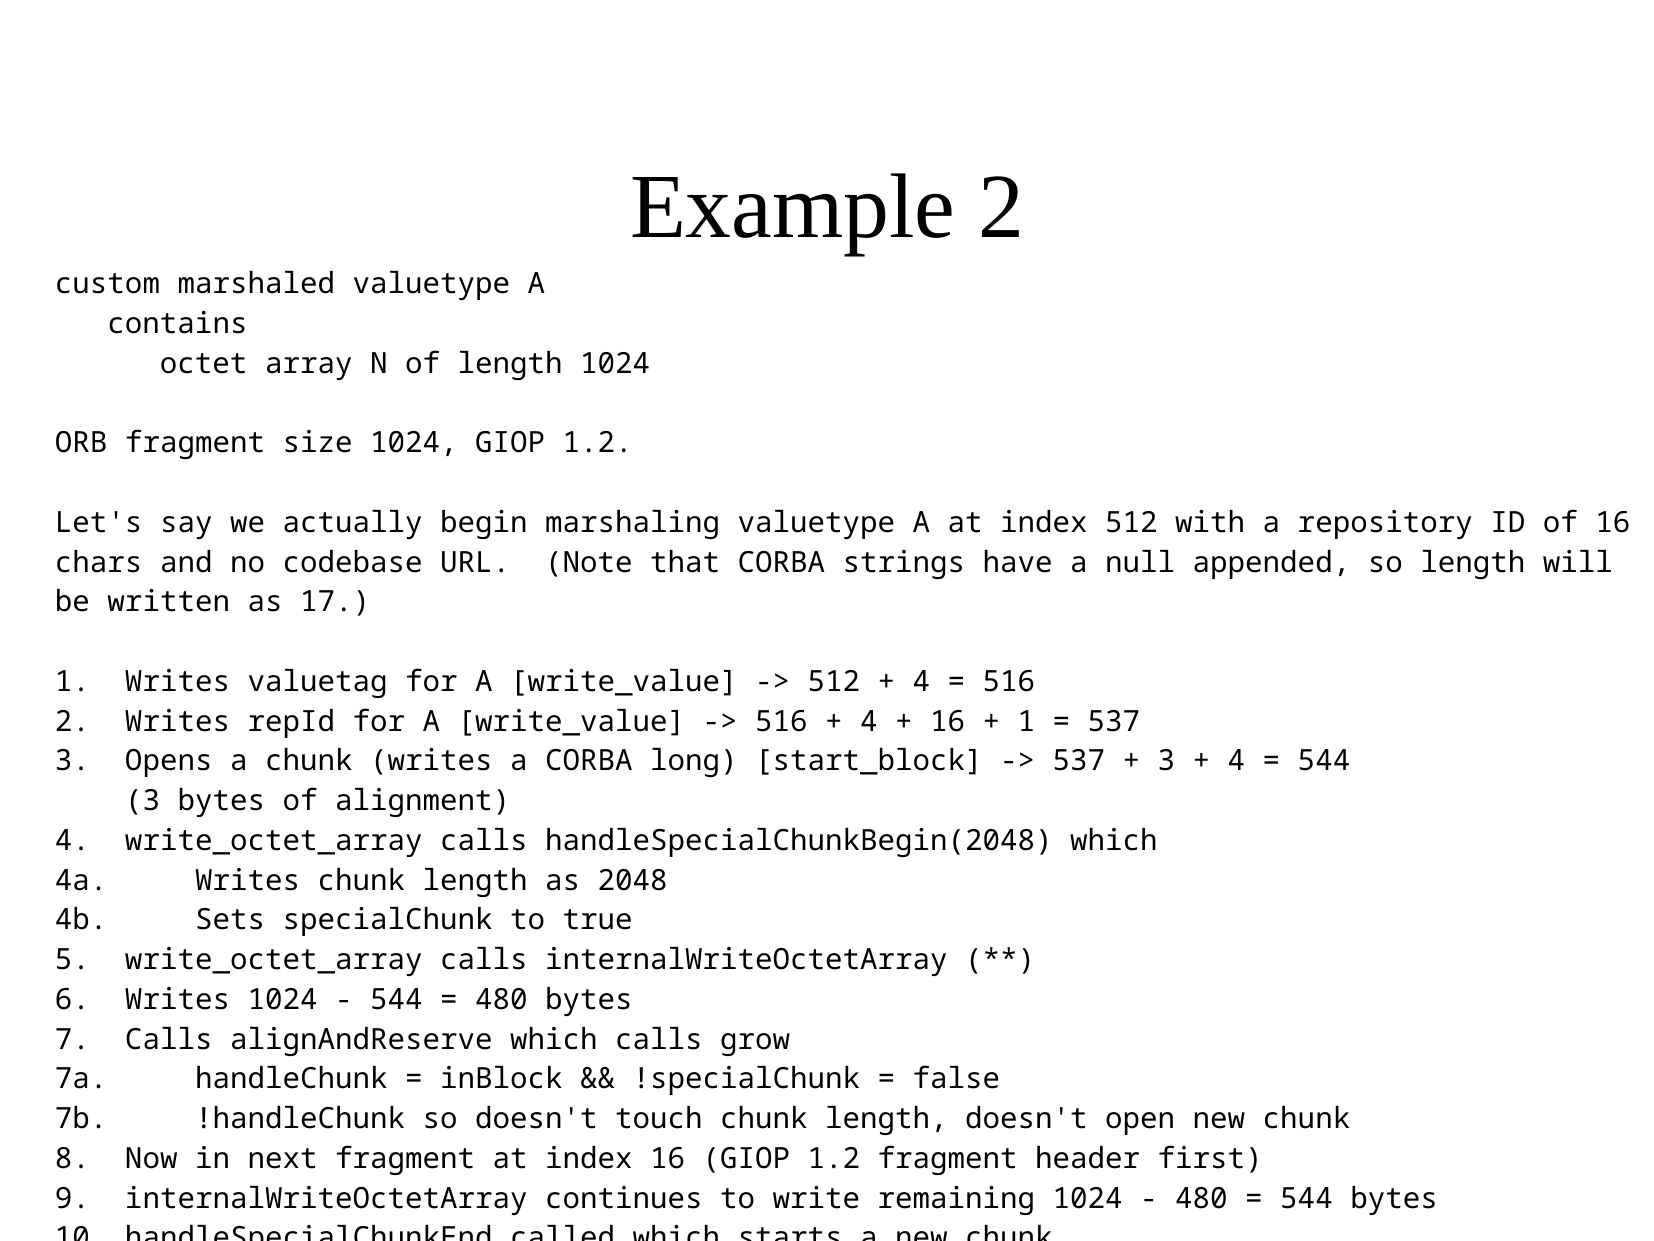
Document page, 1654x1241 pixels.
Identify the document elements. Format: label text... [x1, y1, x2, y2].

text_box custom marshaled valuetype A contains octet array N of length 1024 ORB fragment size 1024, GIOP 1.2. Let's say we actually begin marshaling valuetype A at index 512 with a repository ID of 16 chars and no codebase URL. (Note that CORBA strings have a null appended, so length will be written as 17.) 1. Writes valuetag for A [write_value] -> 512 + 4 = 516 2. Writes repId for A [write_value] -> 516 + 4 + 16 + 1 = 537 3. Opens a chunk (writes a CORBA long) [start_block] -> 537 + 3 + 4 = 544 (3 bytes of alignment) 4. write_octet_array calls handleSpecialChunkBegin(2048) which 4a. Writes chunk length as 2048 4b. Sets specialChunk to true 5. write_octet_array calls internalWriteOctetArray (**) 6. Writes 1024 - 544 = 480 bytes 7. Calls alignAndReserve which calls grow 7a. handleChunk = inBlock && !specialChunk = false 7b. !handleChunk so doesn't touch chunk length, doesn't open new chunk 8. Now in next fragment at index 16 (GIOP 1.2 fragment header first) 9. internalWriteOctetArray continues to write remaining 1024 - 480 = 544 bytes 10. handleSpecialChunkEnd called which starts a new chunk [55, 262, 1634, 1096]
title Example 2 [121, 102, 1534, 262]
